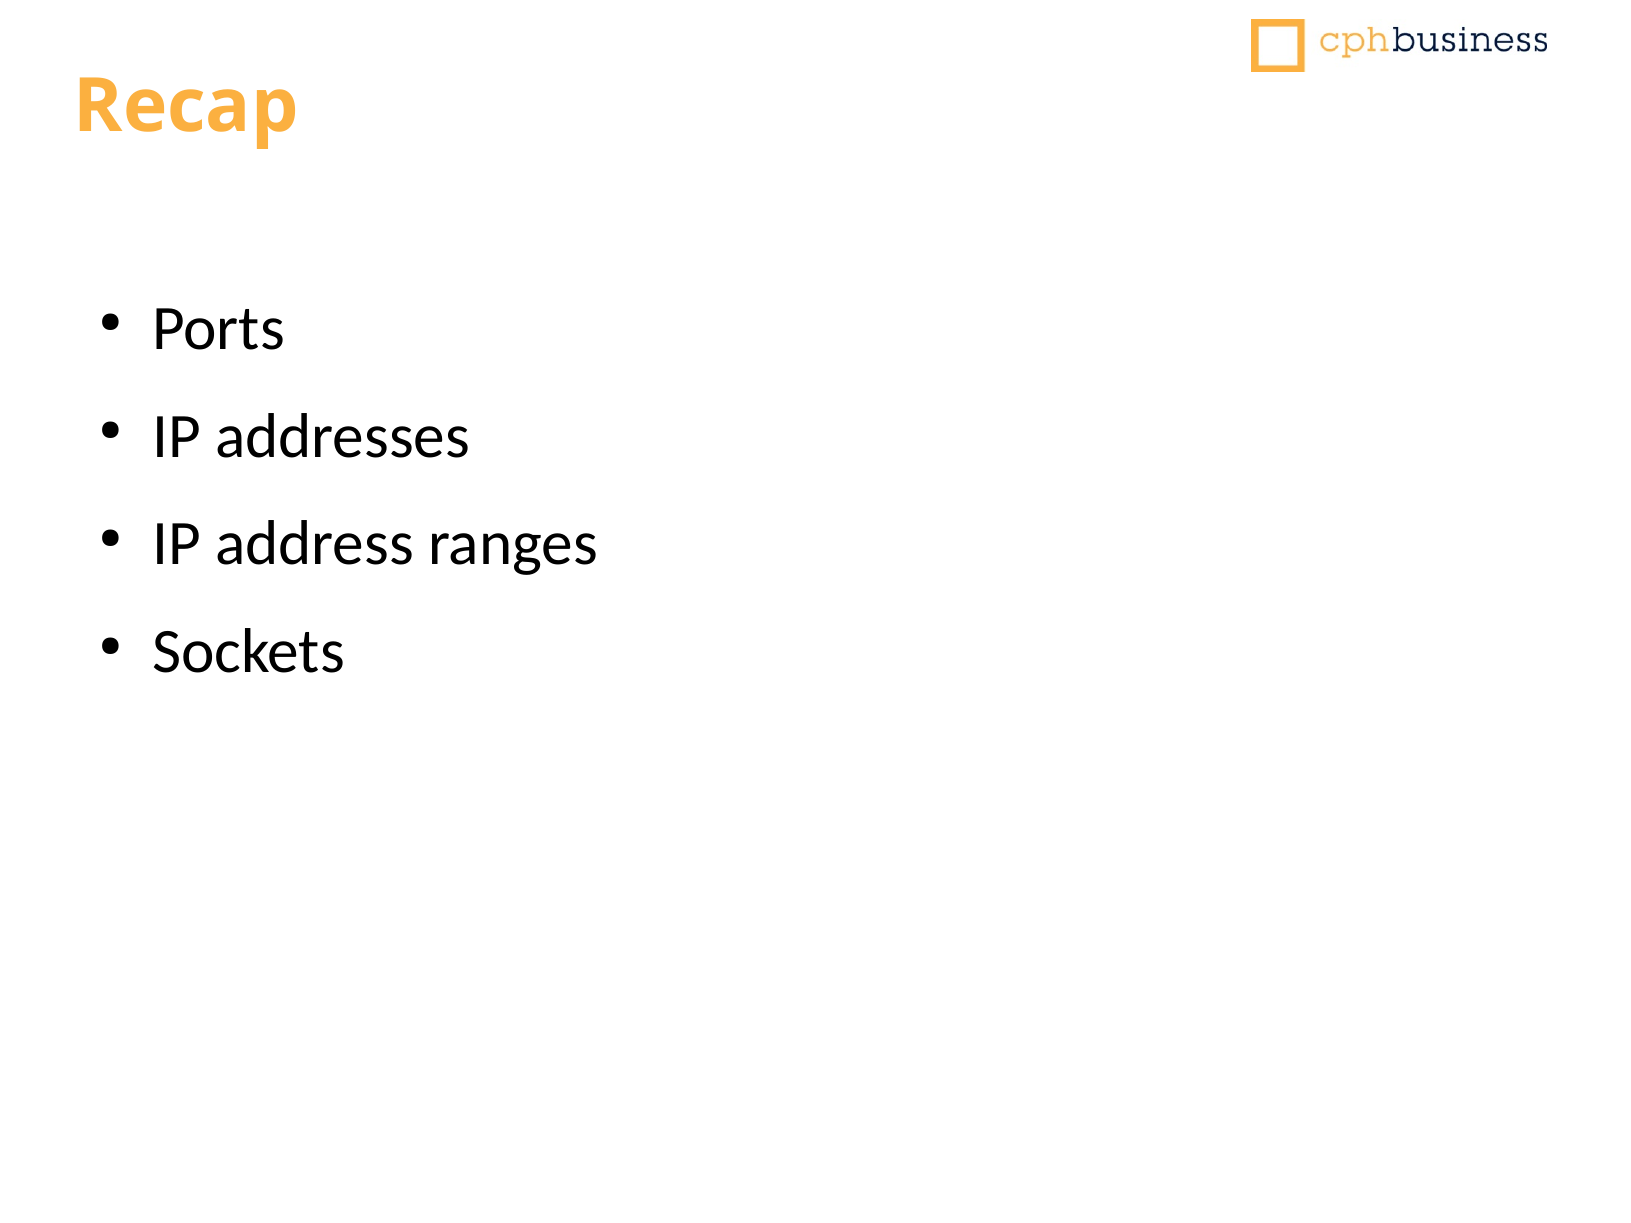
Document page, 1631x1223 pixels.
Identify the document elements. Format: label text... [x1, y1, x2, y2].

text_box Recap [58, 48, 1394, 172]
picture [1251, 19, 1547, 72]
list Ports IP addresses IP address ranges Sockets [81, 286, 1549, 995]
